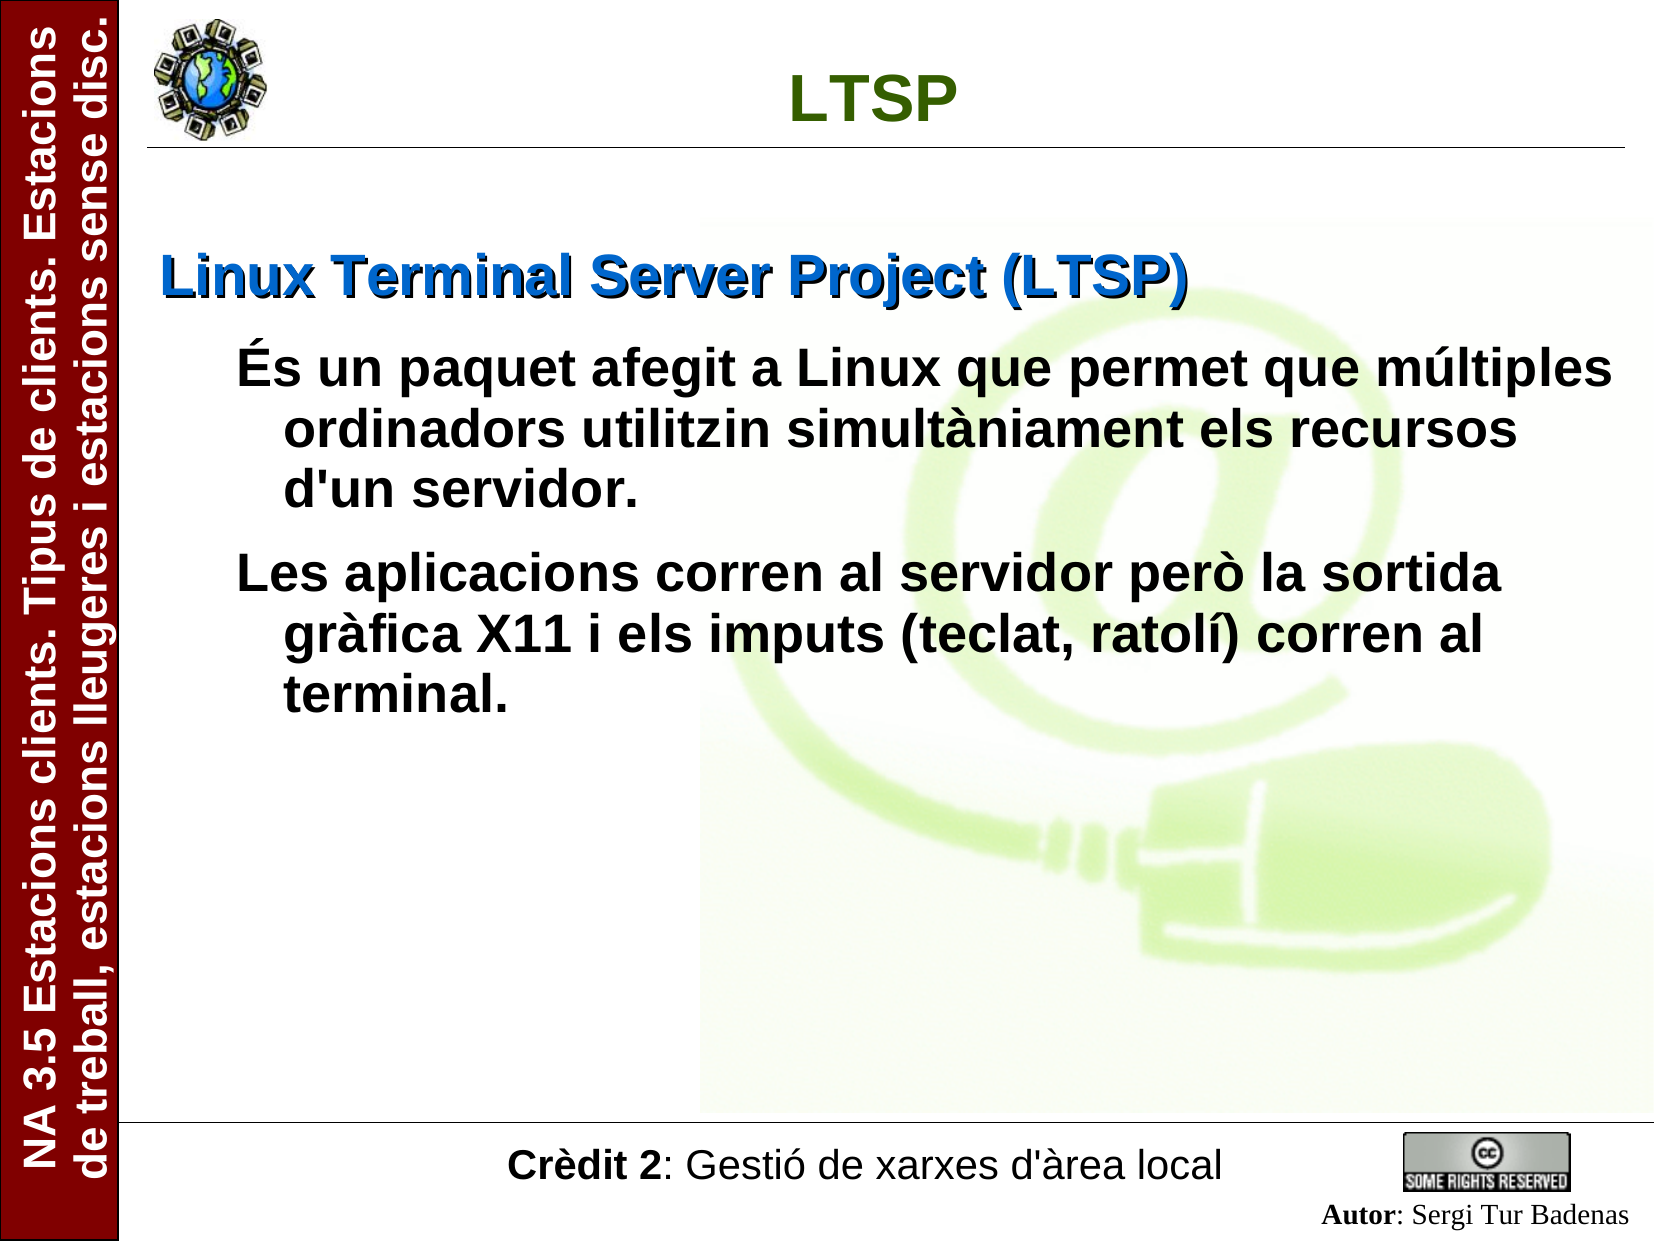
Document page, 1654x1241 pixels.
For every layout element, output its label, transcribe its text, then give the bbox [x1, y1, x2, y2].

picture [700, 217, 1654, 1113]
title LTSP [129, 49, 1619, 148]
list Linux Terminal Server Project (LTSP) És un paquet afegit a Linux que permet que múltiples ordinadors utilitzin simultàniament els recursos d'un servidor. Les aplicacions corren al servidor però la sortida gràfica X11 i els imputs (teclat, ratolí) corren al terminal. [141, 242, 1630, 1093]
picture [1403, 1132, 1571, 1192]
picture [154, 19, 268, 49]
